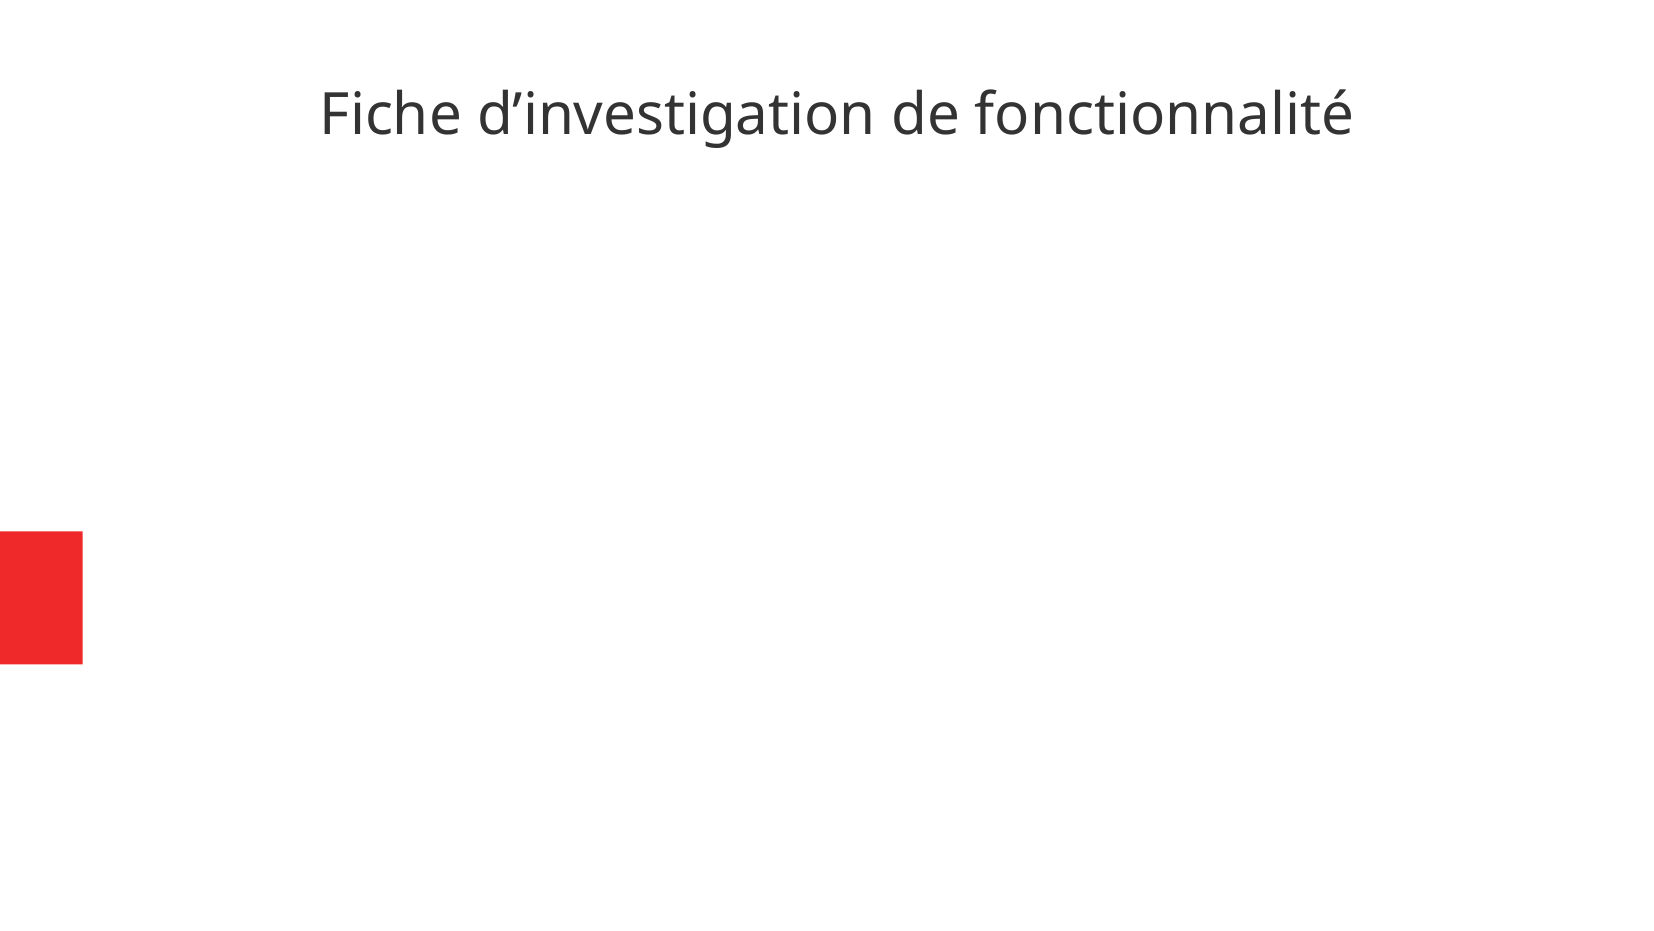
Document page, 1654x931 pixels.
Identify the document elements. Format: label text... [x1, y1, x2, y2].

title Fiche d’investigation de fonctionnalité [141, 23, 1548, 201]
